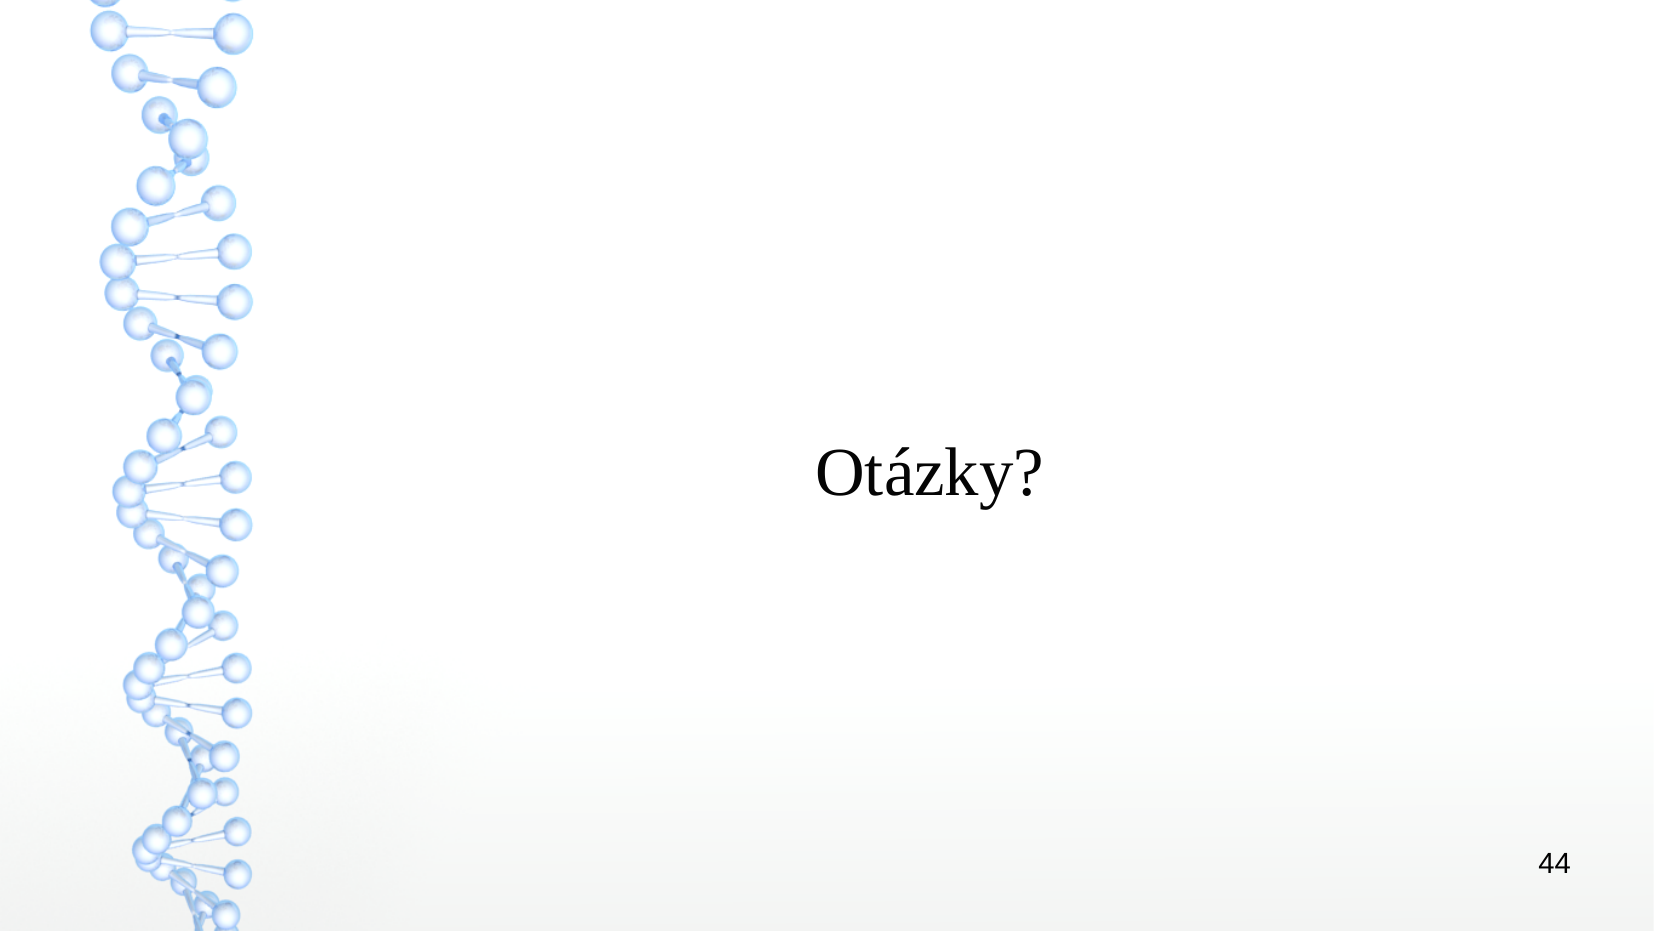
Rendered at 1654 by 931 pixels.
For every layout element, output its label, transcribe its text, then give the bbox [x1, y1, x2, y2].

title Otázky? [265, 395, 1595, 550]
picture [0, 0, 1654, 931]
